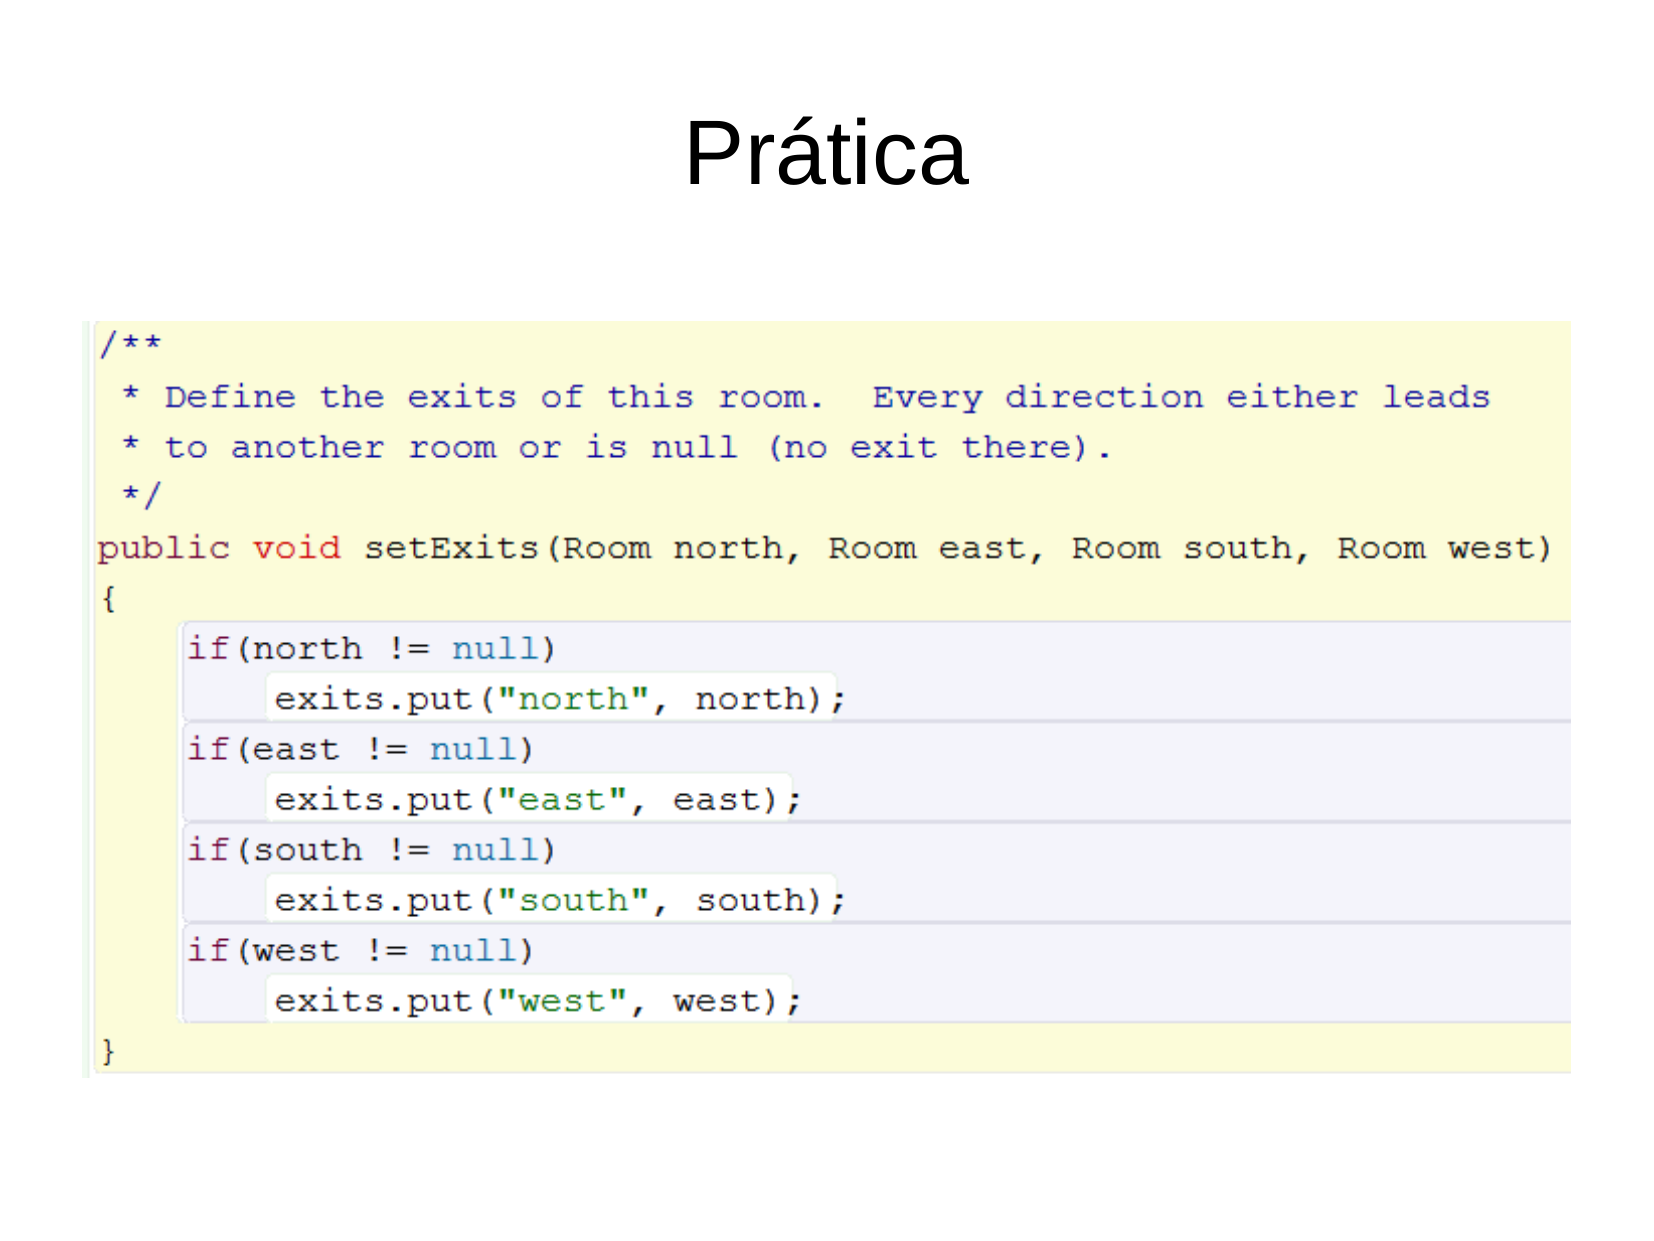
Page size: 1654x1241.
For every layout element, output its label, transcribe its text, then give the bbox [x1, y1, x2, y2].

picture [82, 321, 1571, 1078]
title Prática [82, 49, 1571, 257]
